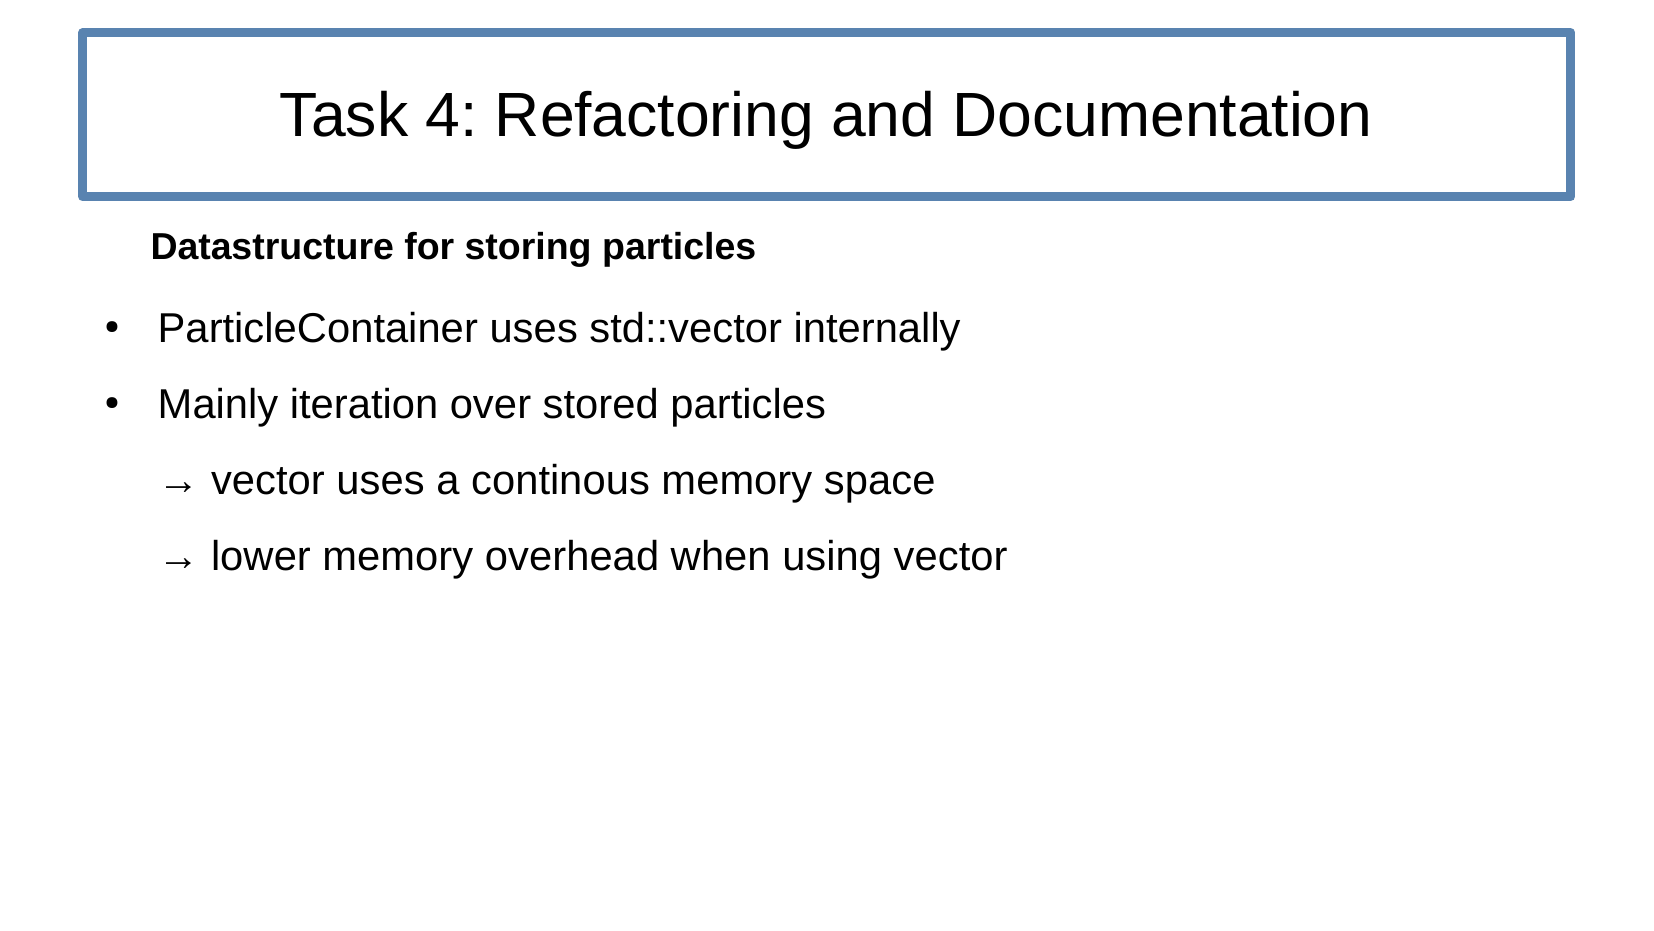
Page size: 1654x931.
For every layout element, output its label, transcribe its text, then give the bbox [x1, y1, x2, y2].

text_box Datastructure for storing particles [135, 217, 1051, 317]
list ParticleContainer uses std::vector internally Mainly iteration over stored particles → vector uses a continous memory space → lower memory overhead when using vector [86, 305, 1576, 601]
title Task 4: Refactoring and Documentation [82, 32, 1571, 197]
